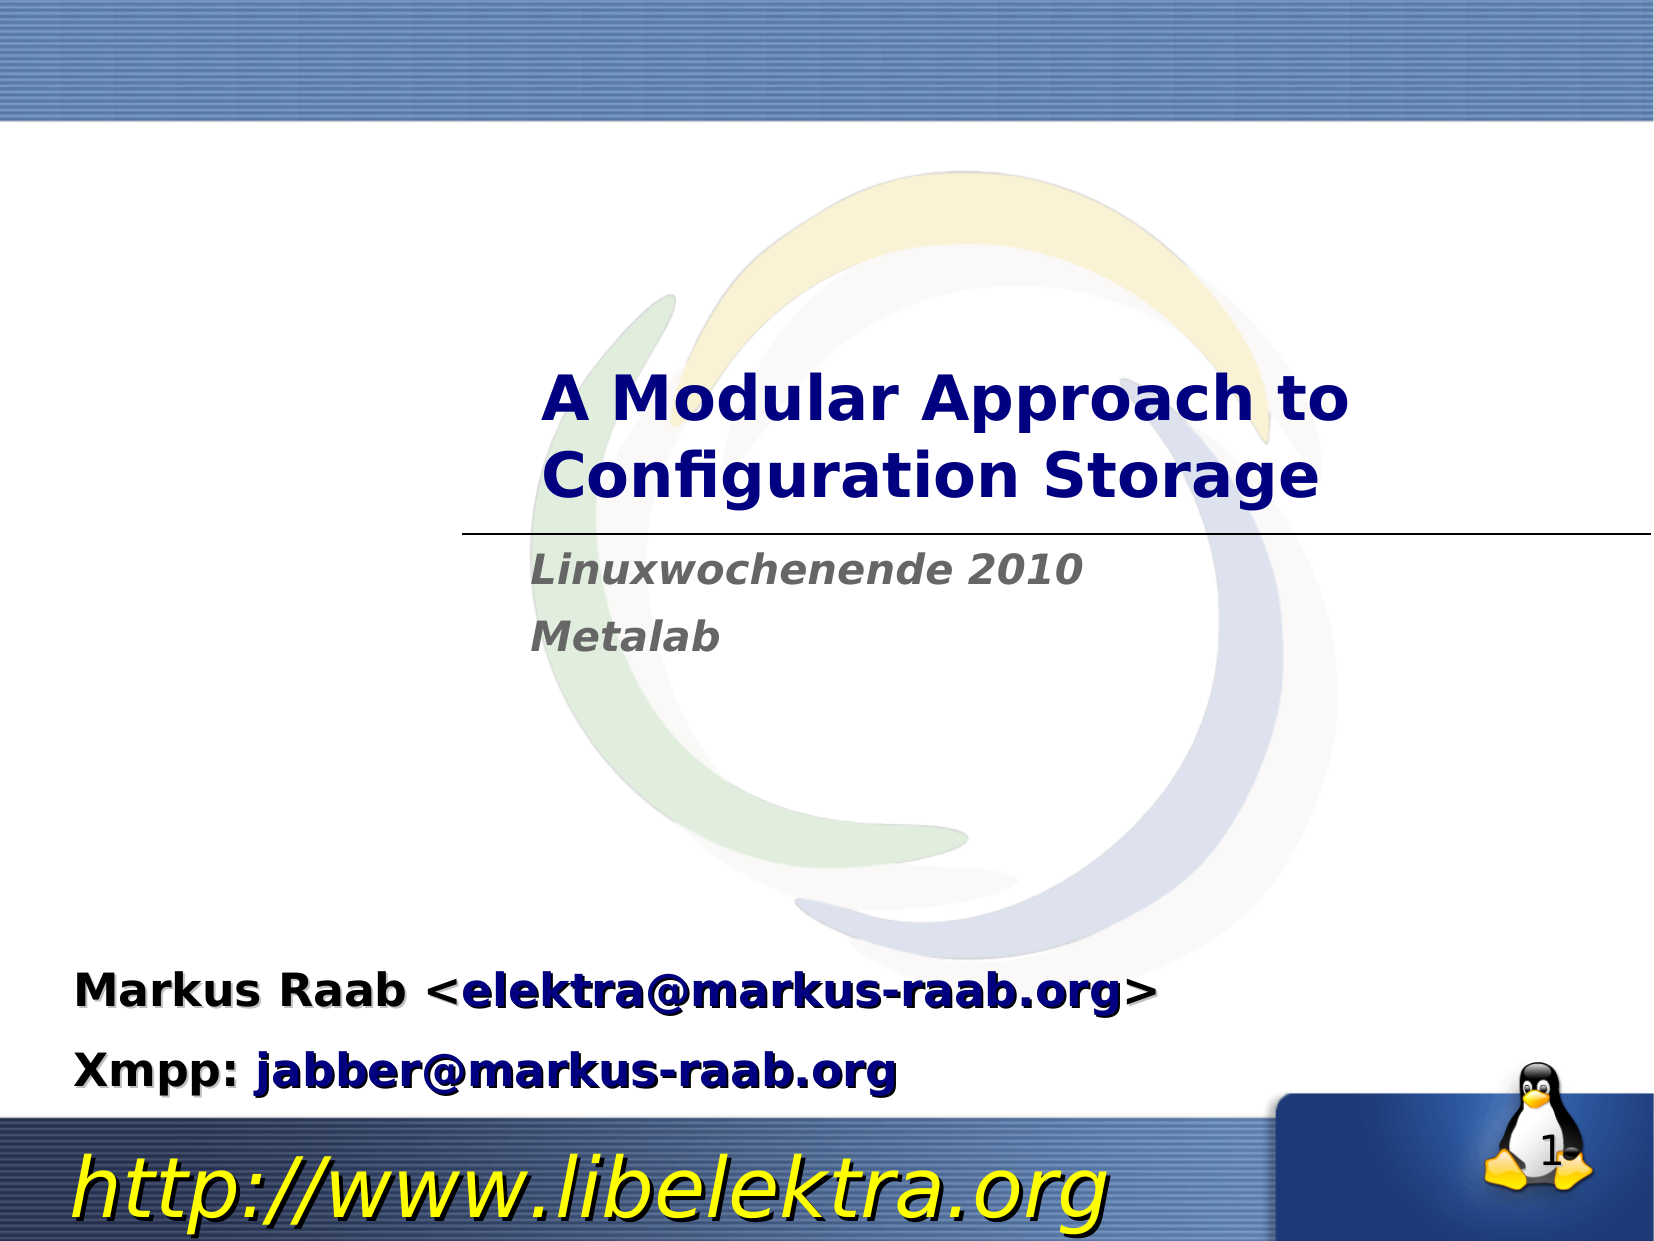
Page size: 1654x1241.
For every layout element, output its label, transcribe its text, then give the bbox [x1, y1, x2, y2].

picture [0, 1061, 1654, 1241]
text_box <Nummer> [1312, 1122, 1565, 1178]
text_box A Modular Approach to Configuration Storage [526, 351, 1428, 516]
picture [0, 0, 1654, 533]
text_box Linuxwochenende 2010 Metalab [515, 538, 1448, 685]
picture [481, 535, 1374, 953]
text_box Markus Raab <elektra@markus-raab.org> Xmpp: jabber@markus-raab.org [58, 953, 1625, 1102]
